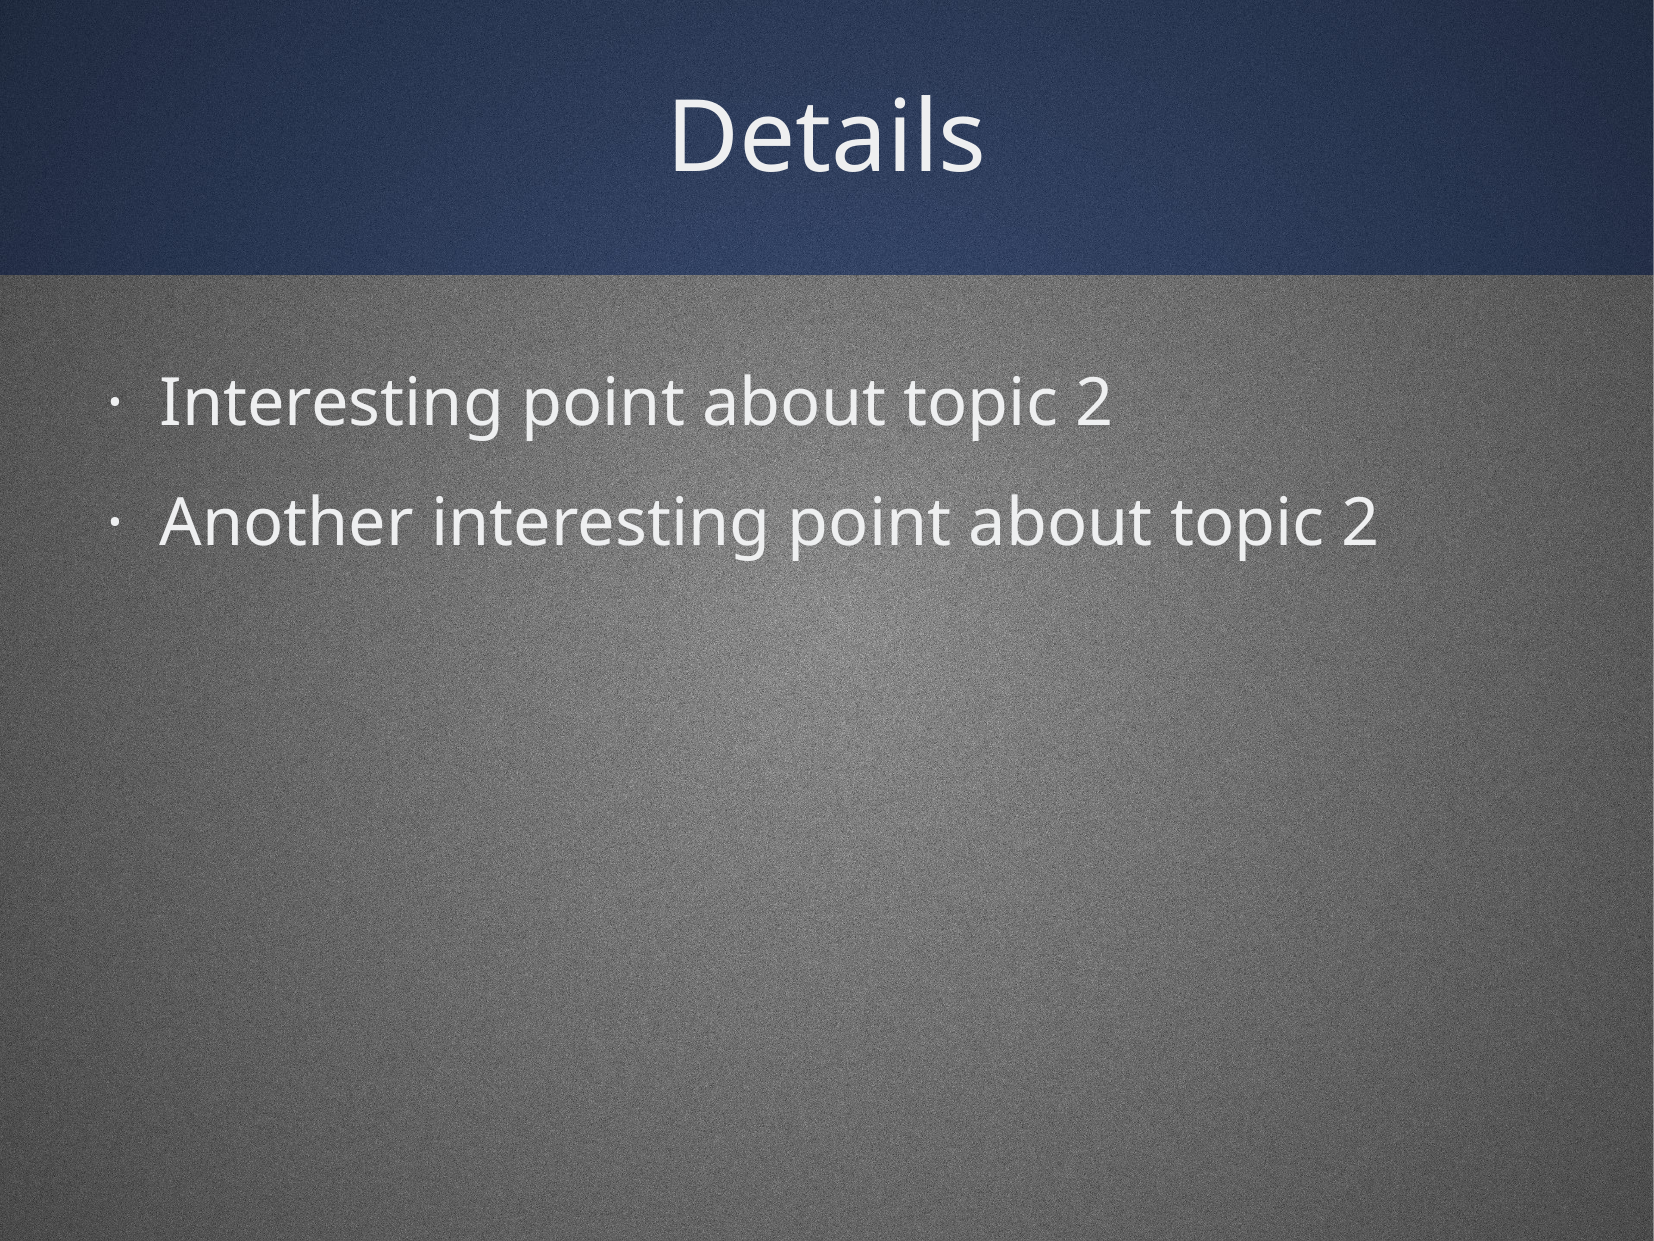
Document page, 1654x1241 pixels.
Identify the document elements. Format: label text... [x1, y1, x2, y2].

list Interesting point about topic 2 Another interesting point about topic 2 [88, 354, 1565, 1063]
title Details [88, 29, 1565, 237]
picture [0, 0, 1654, 1241]
